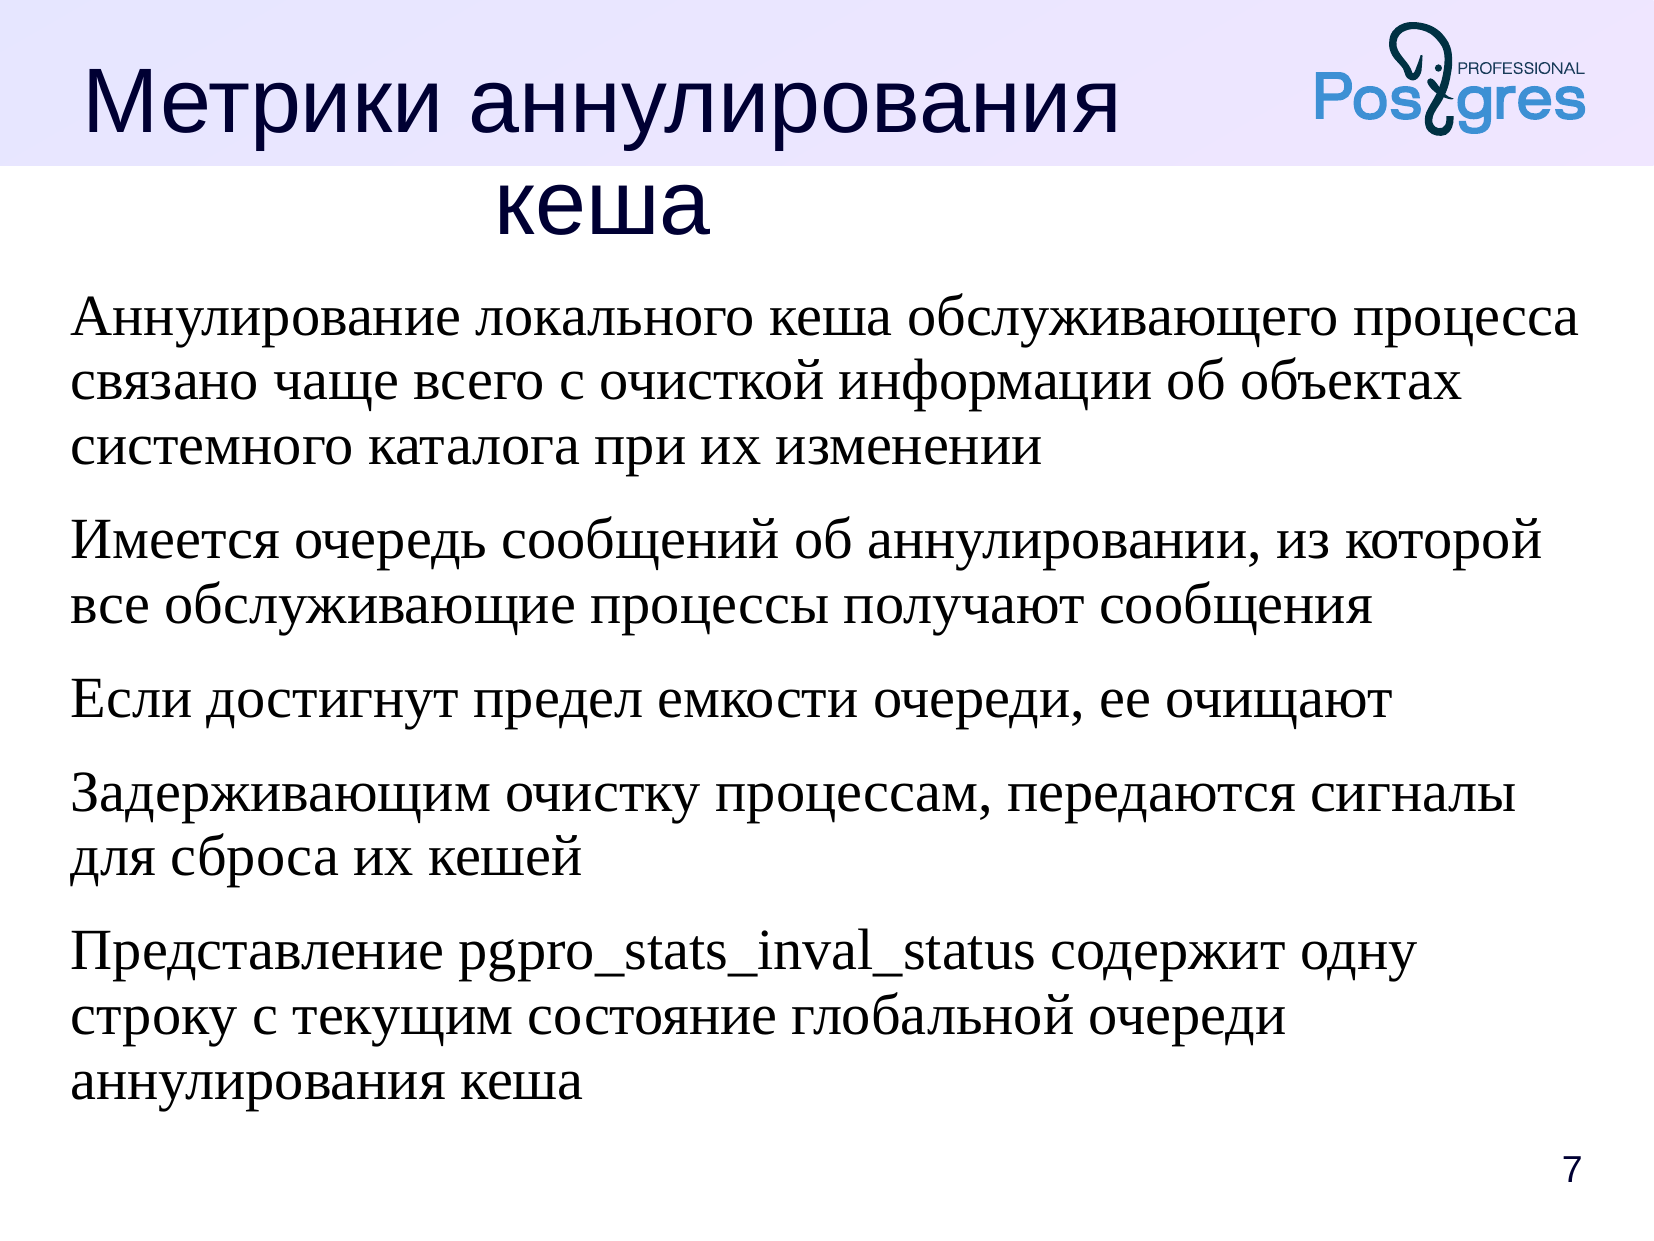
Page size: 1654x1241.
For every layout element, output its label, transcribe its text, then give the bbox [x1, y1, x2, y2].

list Аннулирование локального кеша обслуживающего процесса связано чаще всего с очисткой информации об объектах системного каталога при их изменении Имеется очередь сообщений об аннулировании, из которой все обслуживающие процессы получают сообщения Если достигнут предел емкости очереди, ее очищают Задерживающим очистку процессам, передаются сигналы для сброса их кешей Представление pgpro_stats_inval_status содержит одну строку с текущим состояние глобальной очереди аннулирования кеша [70, 283, 1583, 1134]
title Метрики аннулирования кеша [82, 49, 1252, 255]
